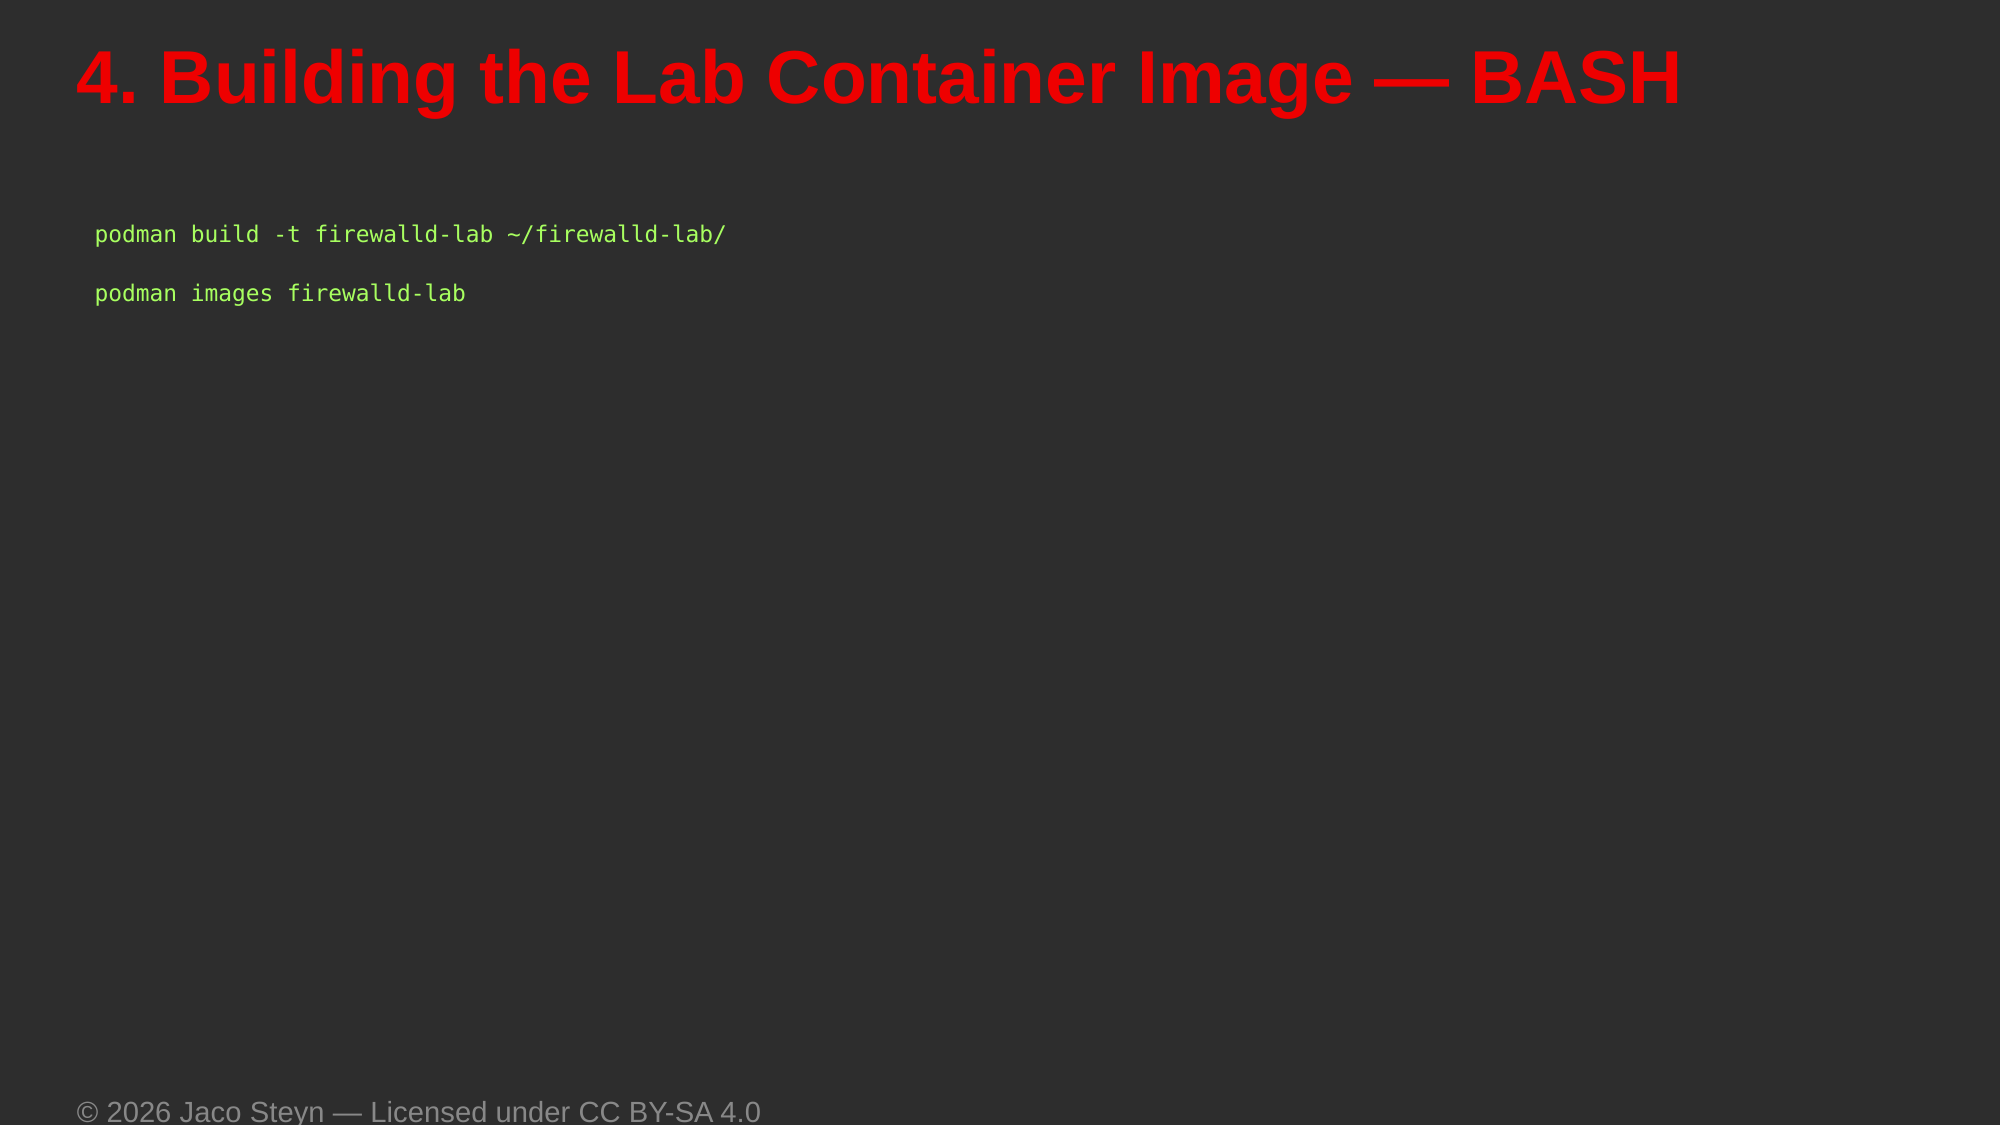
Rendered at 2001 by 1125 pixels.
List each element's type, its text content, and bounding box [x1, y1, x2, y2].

text_box 4. Building the Lab Container Image — BASH [59, 23, 1942, 178]
text_box © 2026 Jaco Steyn — Licensed under CC BY-SA 4.0 [59, 1083, 1942, 1120]
text_box podman build -t firewalld-lab ~/firewalld-lab/ podman images firewalld-lab [59, 194, 1942, 1052]
